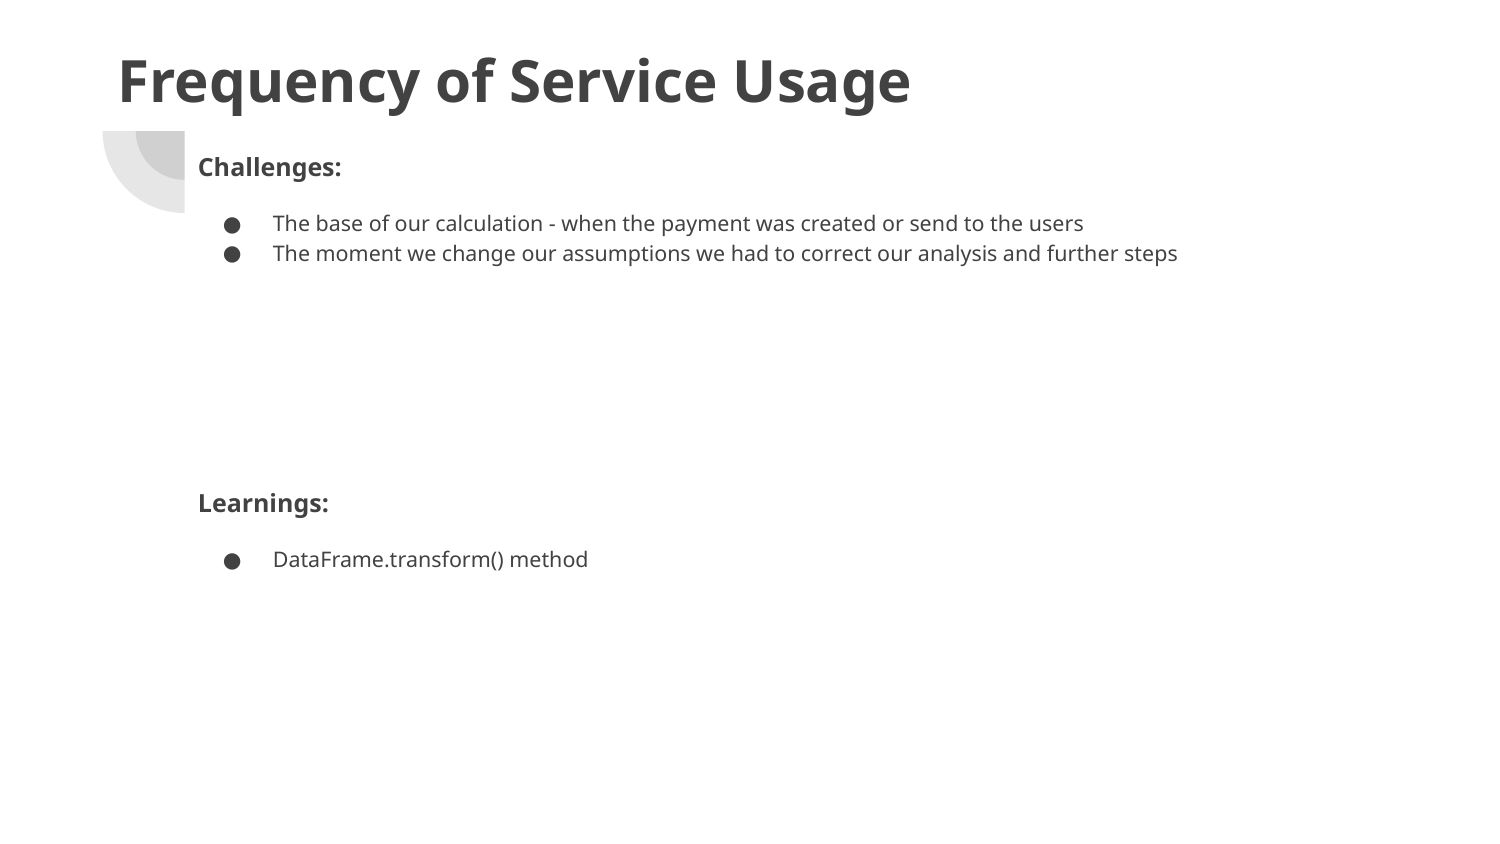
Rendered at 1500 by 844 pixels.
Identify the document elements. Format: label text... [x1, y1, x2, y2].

title Frequency of Service Usage [102, 29, 1256, 194]
list Learnings: DataFrame.transform() method [182, 468, 1337, 805]
list Challenges: The base of our calculation - when the payment was created or send to the users The moment we change our assumptions we had to correct our analysis and further steps [182, 131, 1337, 468]
